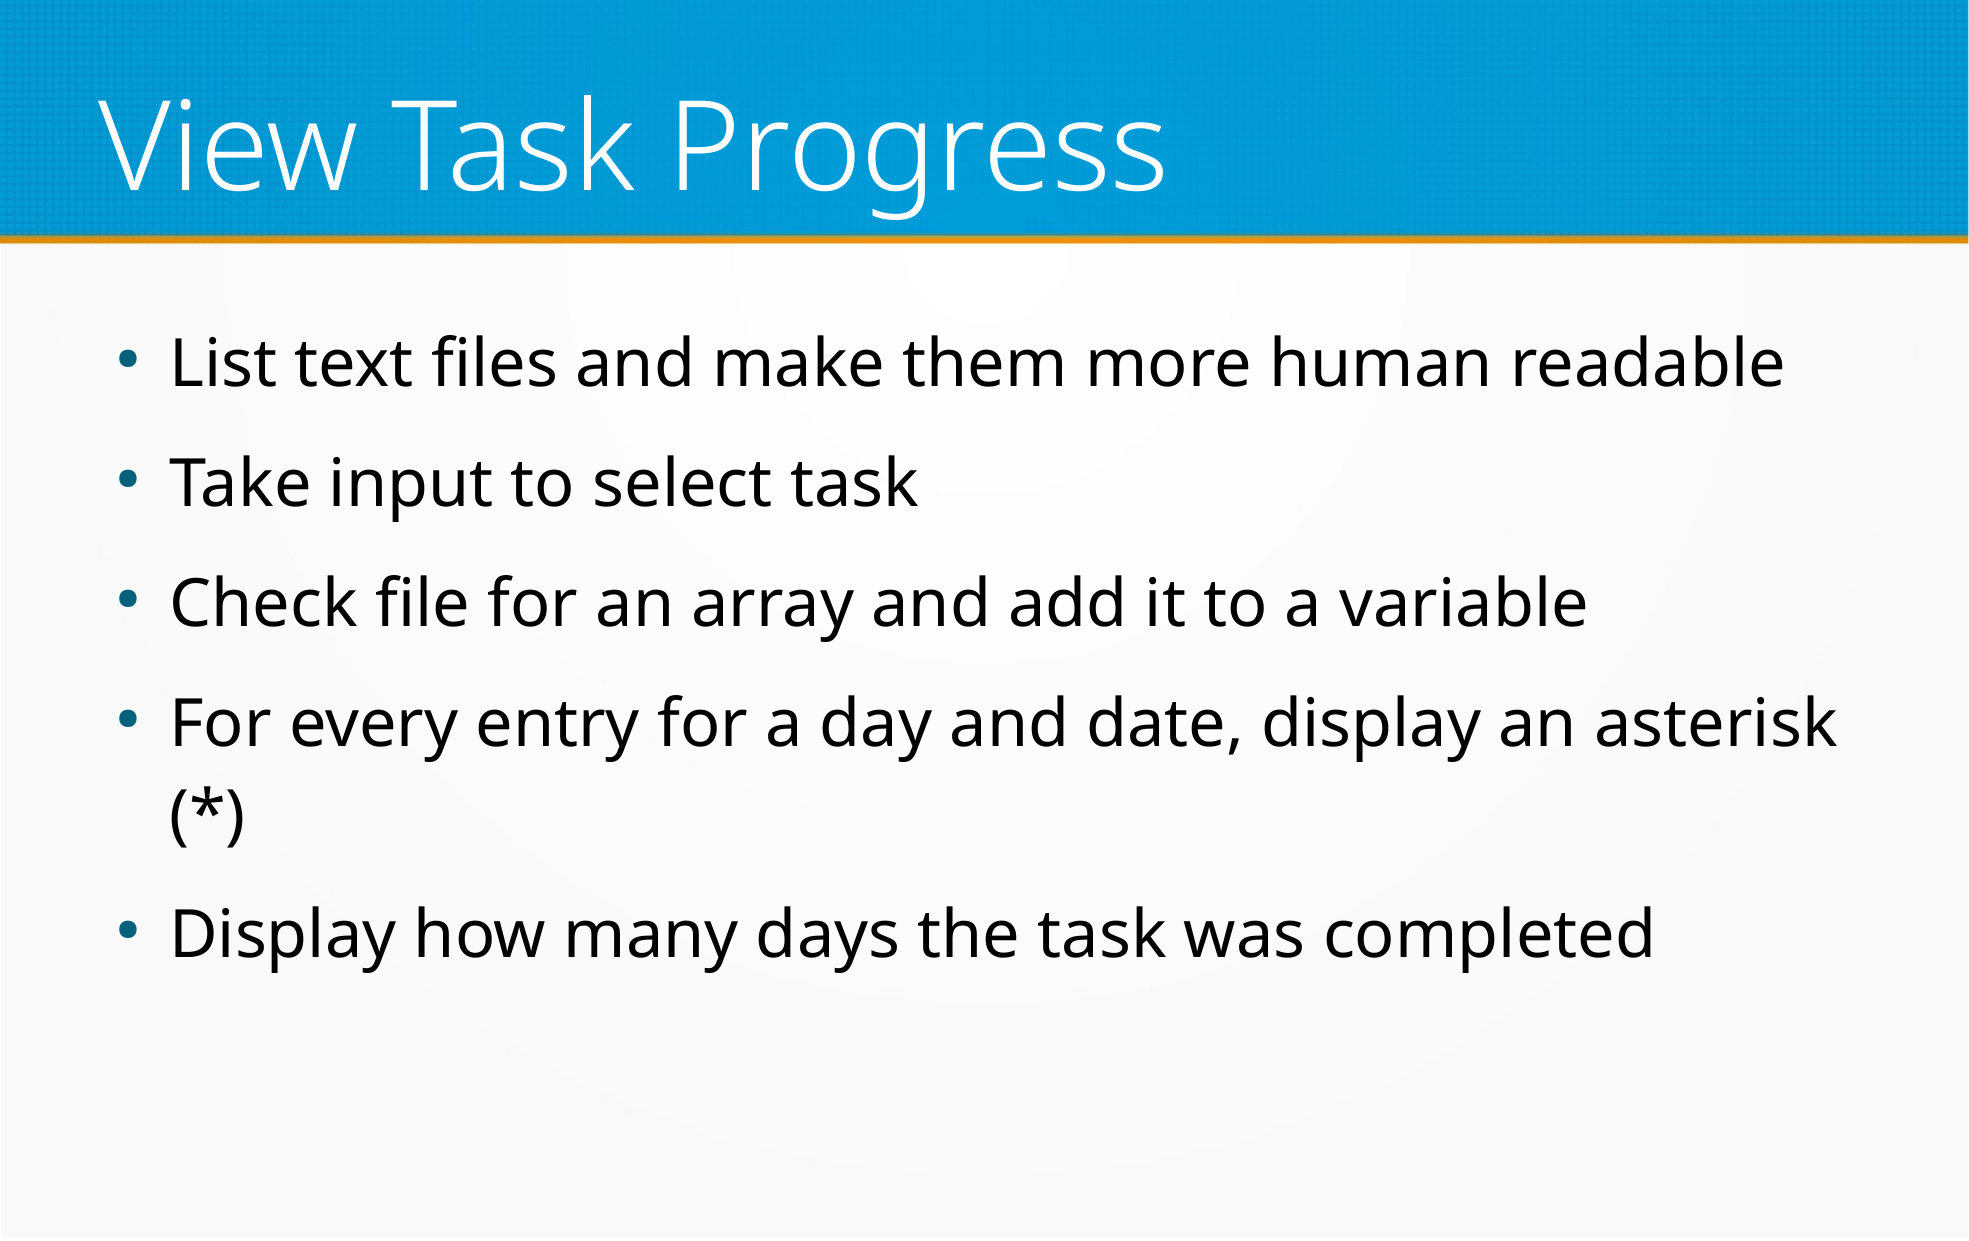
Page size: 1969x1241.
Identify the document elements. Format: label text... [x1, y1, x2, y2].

title View Task Progress [98, 19, 1870, 227]
picture [0, 233, 1969, 1241]
list List text files and make them more human readable Take input to select task Check file for an array and add it to a variable For every entry for a day and date, display an asterisk (*) Display how many days the task was completed [98, 315, 1861, 1081]
